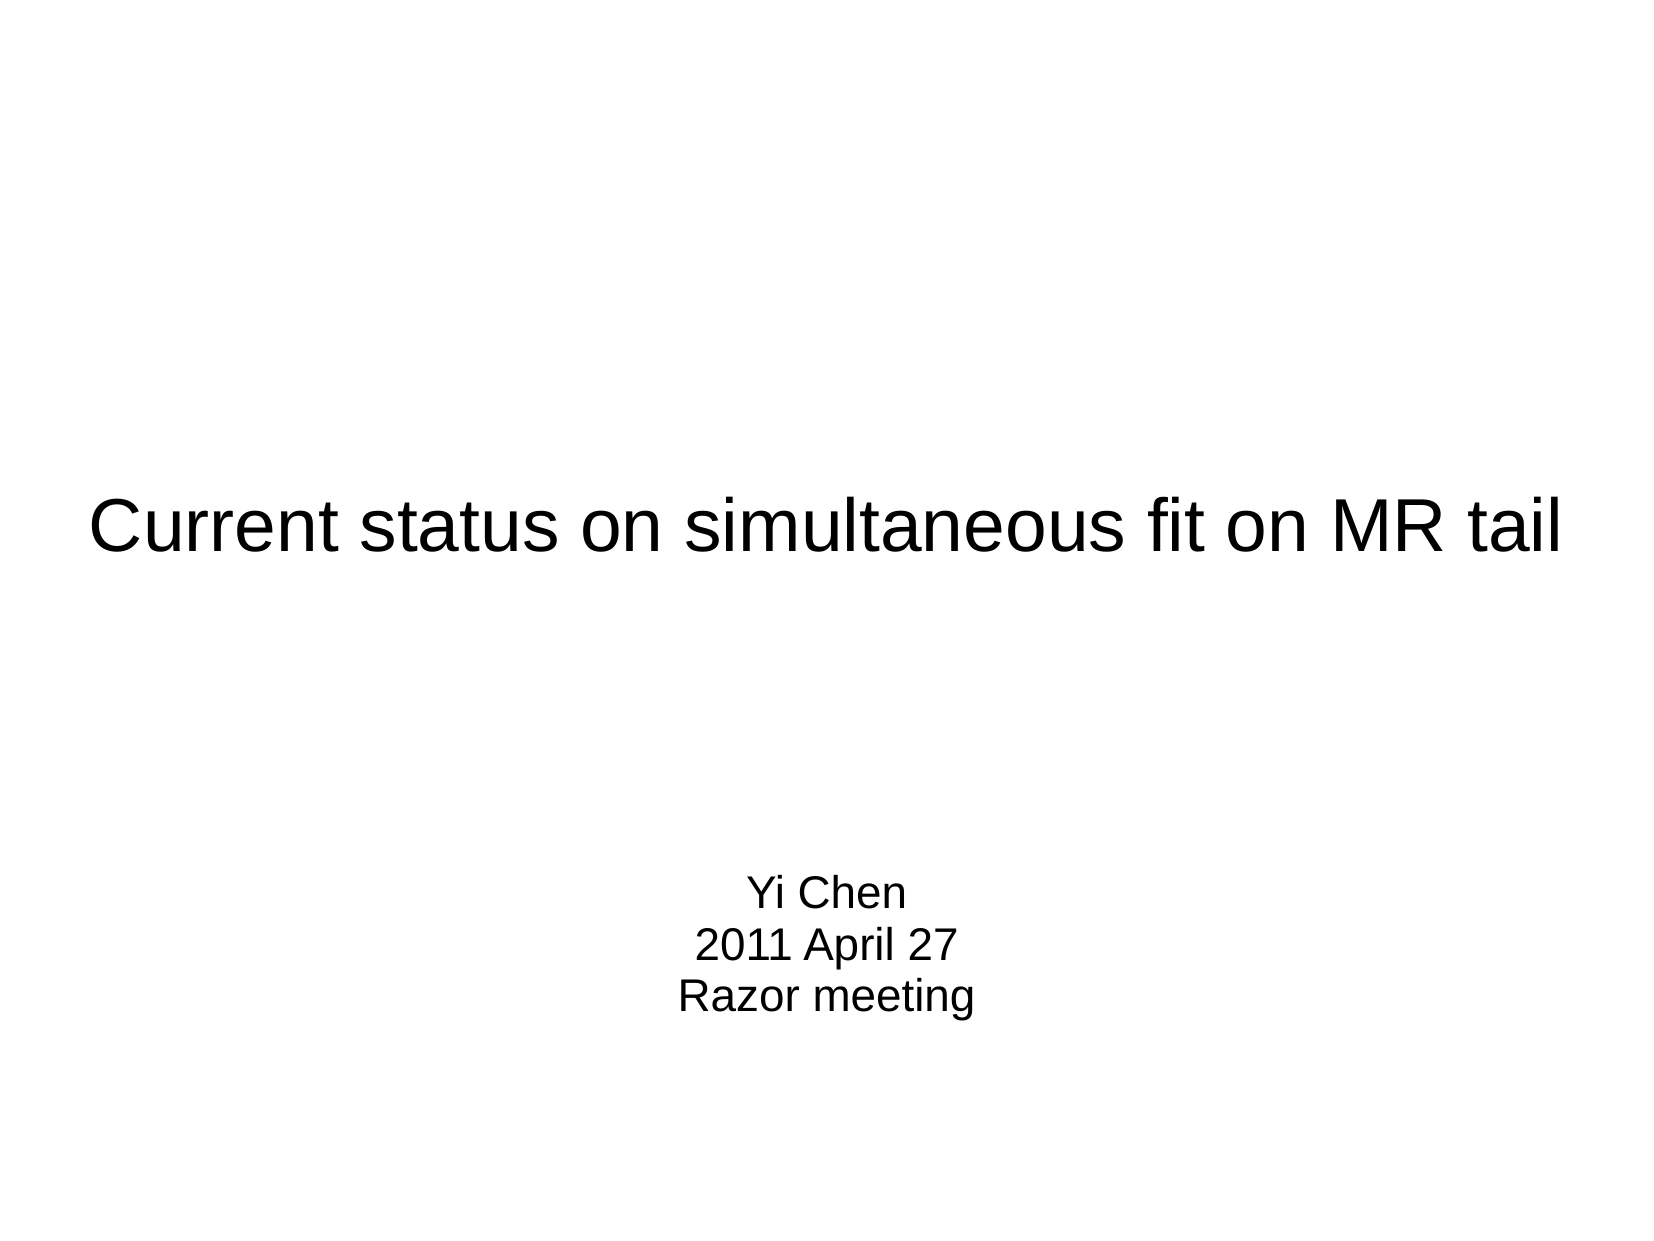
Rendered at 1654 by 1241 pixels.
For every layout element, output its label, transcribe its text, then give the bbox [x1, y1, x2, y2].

title Current status on simultaneous fit on MR tail [82, 421, 1571, 629]
subtitle Yi Chen 2011 April 27 Razor meeting [82, 787, 1571, 1102]
